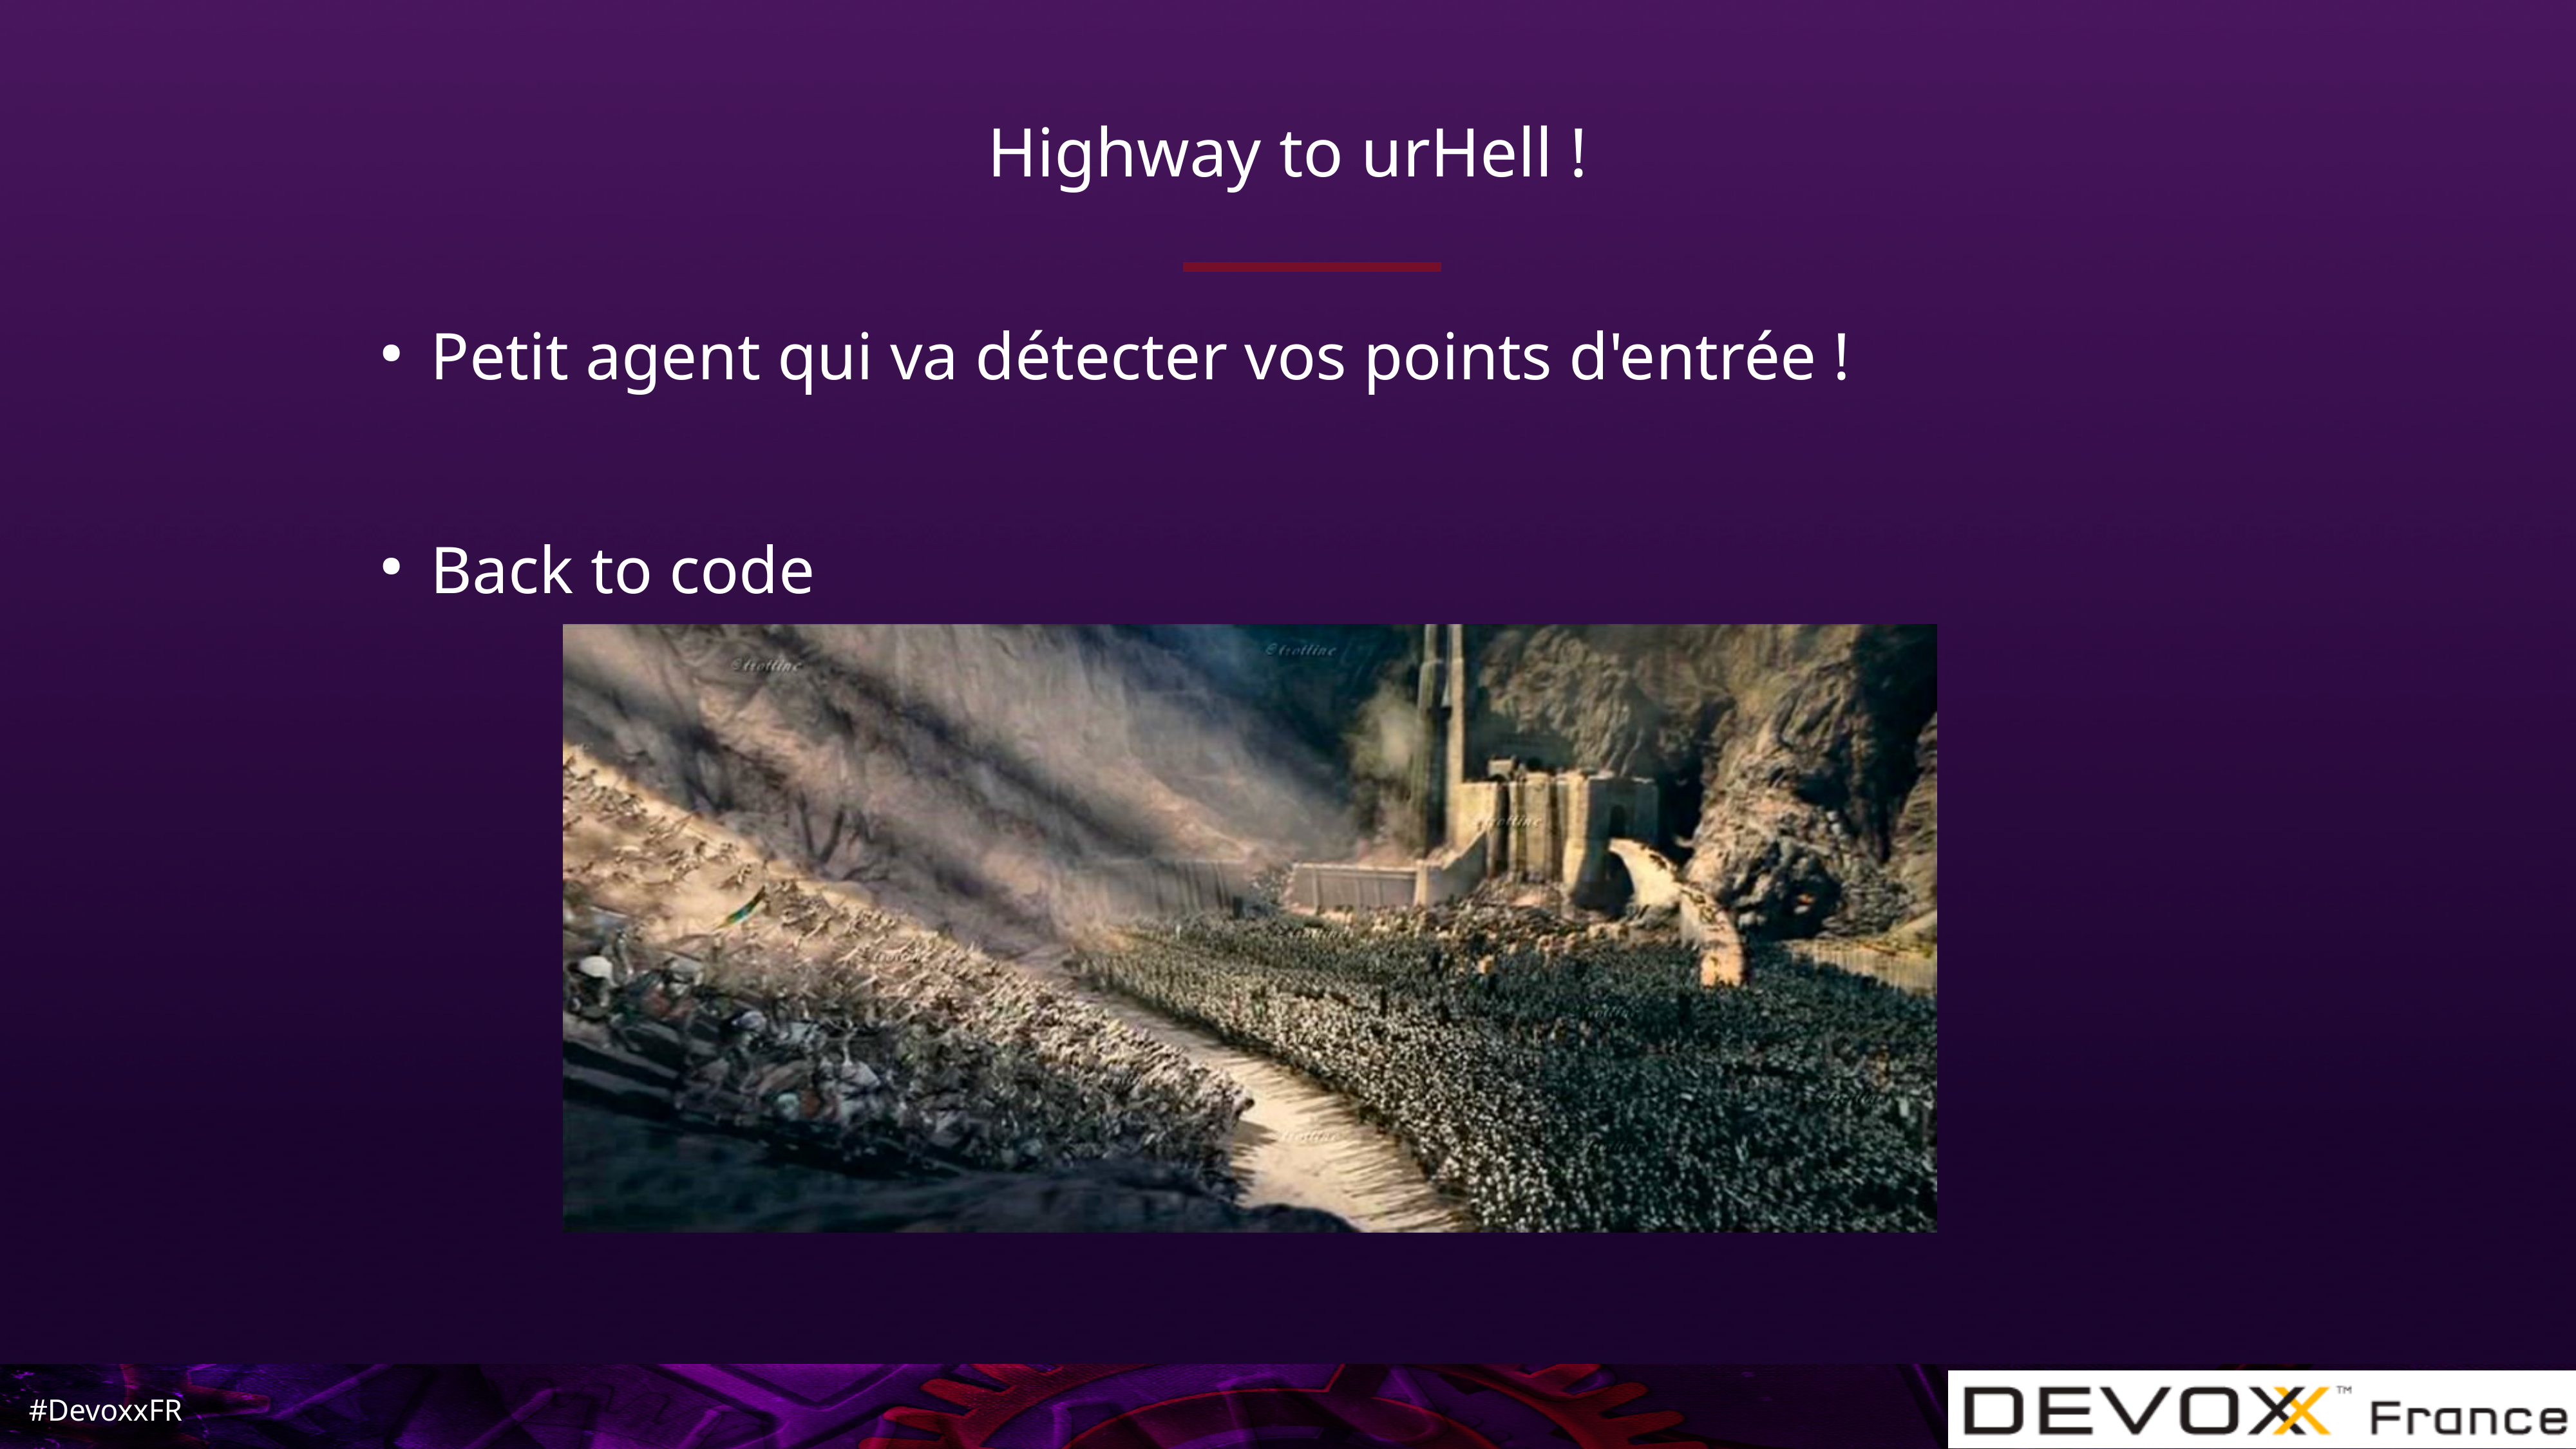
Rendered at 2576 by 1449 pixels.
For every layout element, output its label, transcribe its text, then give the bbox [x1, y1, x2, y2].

picture [0, 0, 2576, 1449]
title Highway to urHell ! [510, 14, 2065, 287]
list Petit agent qui va détecter vos points d'entrée ! Back to code [368, 310, 2208, 1326]
